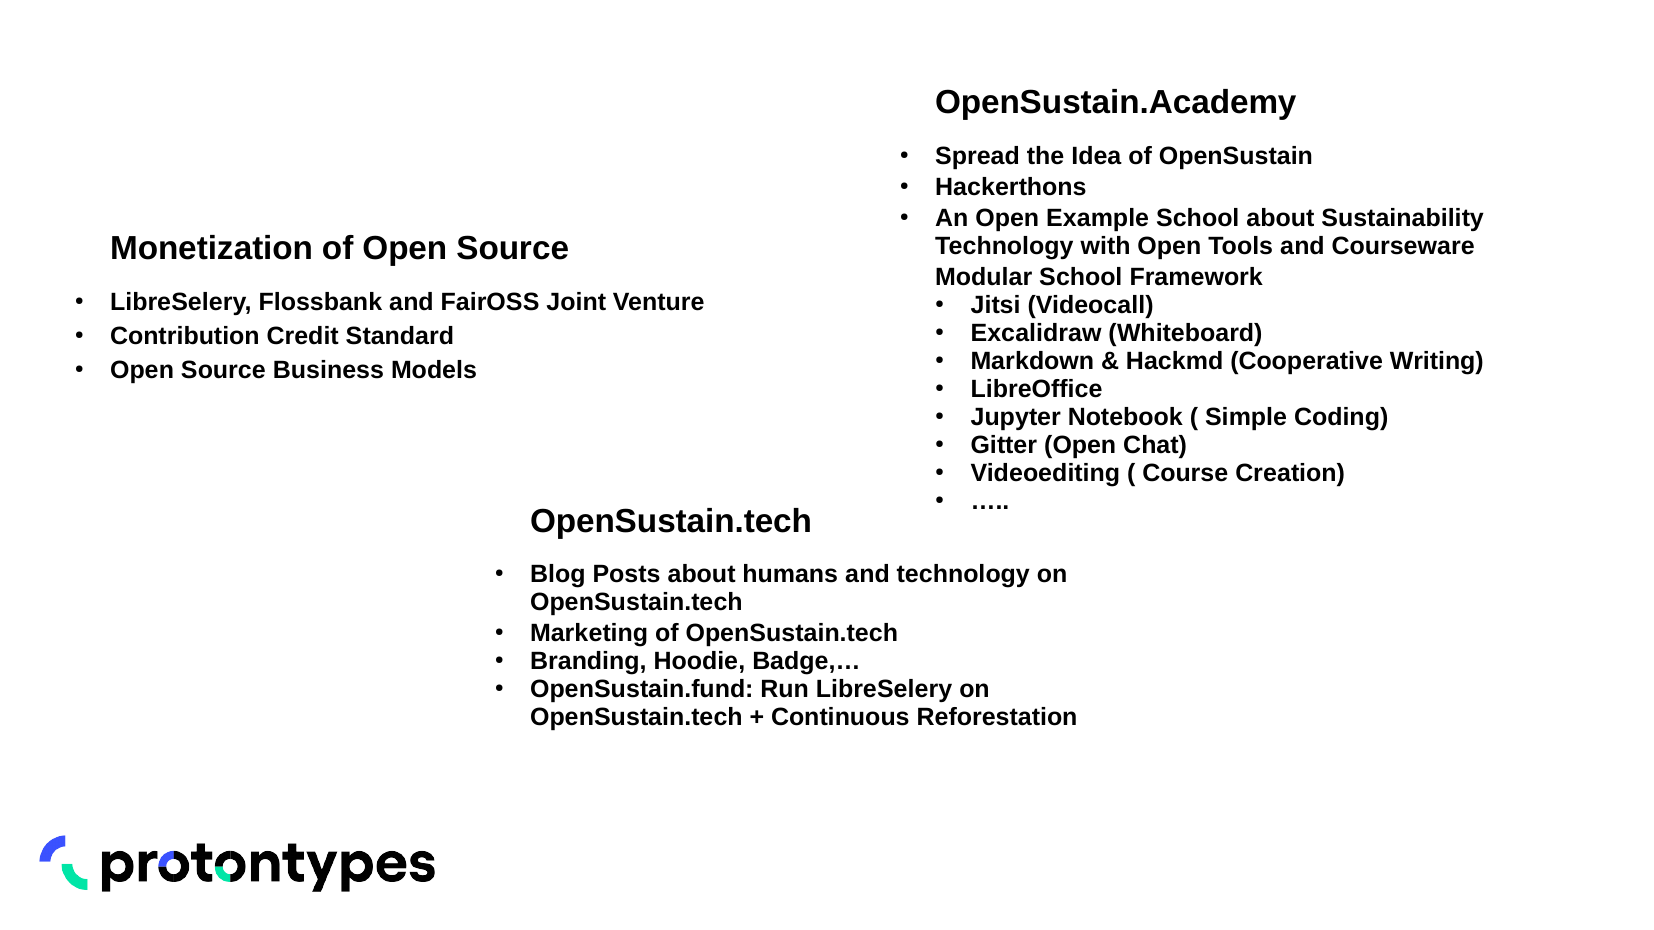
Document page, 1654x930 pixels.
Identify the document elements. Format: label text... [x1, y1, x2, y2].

picture [39, 835, 435, 900]
text_box OpenSustain.Academy Spread the Idea of OpenSustain Hackerthons An Open Example School about Sustainability Technology with Open Tools and Courseware Modular School Framework Jitsi (Videocall) Excalidraw (Whiteboard) Markdown & Hackmd (Cooperative Writing) LibreOffice Jupyter Notebook ( Simple Coding) Gitter (Open Chat) Videoediting ( Course Creation) ….. [885, 76, 1576, 522]
text_box Monetization of Open Source LibreSelery, Flossbank and FairOSS Joint Venture Contribution Credit Standard Open Source Business Models [60, 222, 751, 460]
text_box OpenSustain.tech Blog Posts about humans and technology on OpenSustain.tech Marketing of OpenSustain.tech Branding, Hoodie, Badge,… OpenSustain.fund: Run LibreSelery on OpenSustain.tech + Continuous Reforestation [480, 495, 1171, 739]
